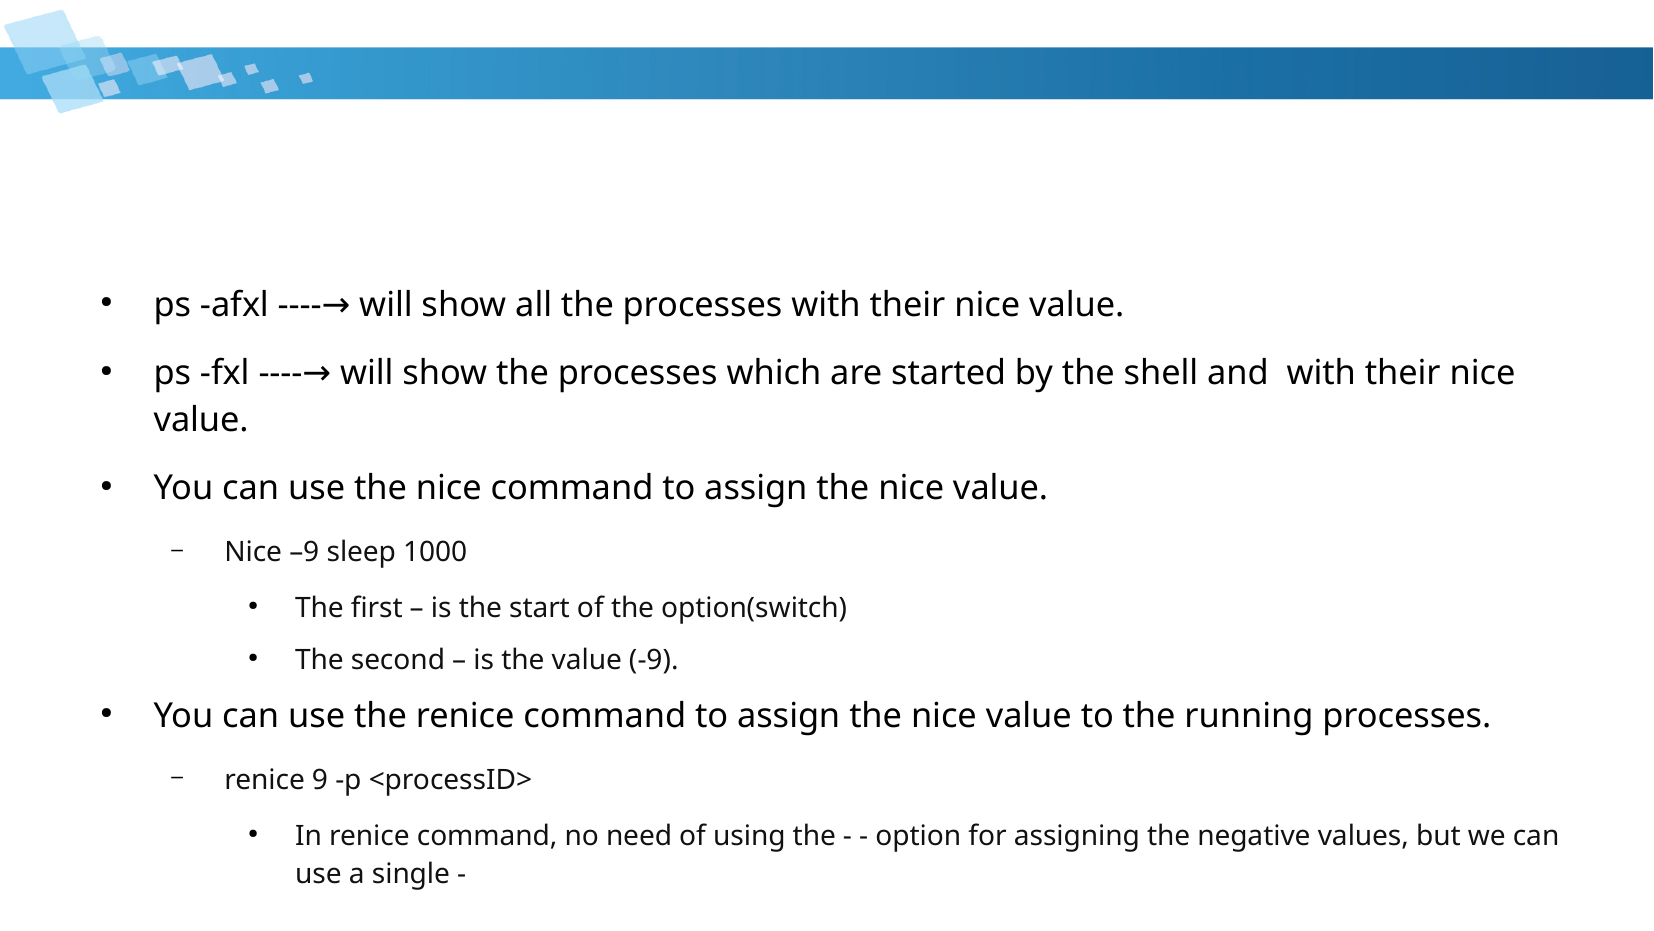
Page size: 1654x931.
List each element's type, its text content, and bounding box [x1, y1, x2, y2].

list ps -afxl ----→ will show all the processes with their nice value. ps -fxl ----→ will show the processes which are started by the shell and with their nice value. You can use the nice command to assign the nice value. Nice –9 sleep 1000 The first – is the start of the option(switch) The second – is the value (-9). You can use the renice command to assign the nice value to the running processes. renice 9 -p <processID> In renice command, no need of using the - - option for assigning the negative values, but we can use a single - [82, 279, 1571, 864]
picture [0, 0, 1653, 929]
